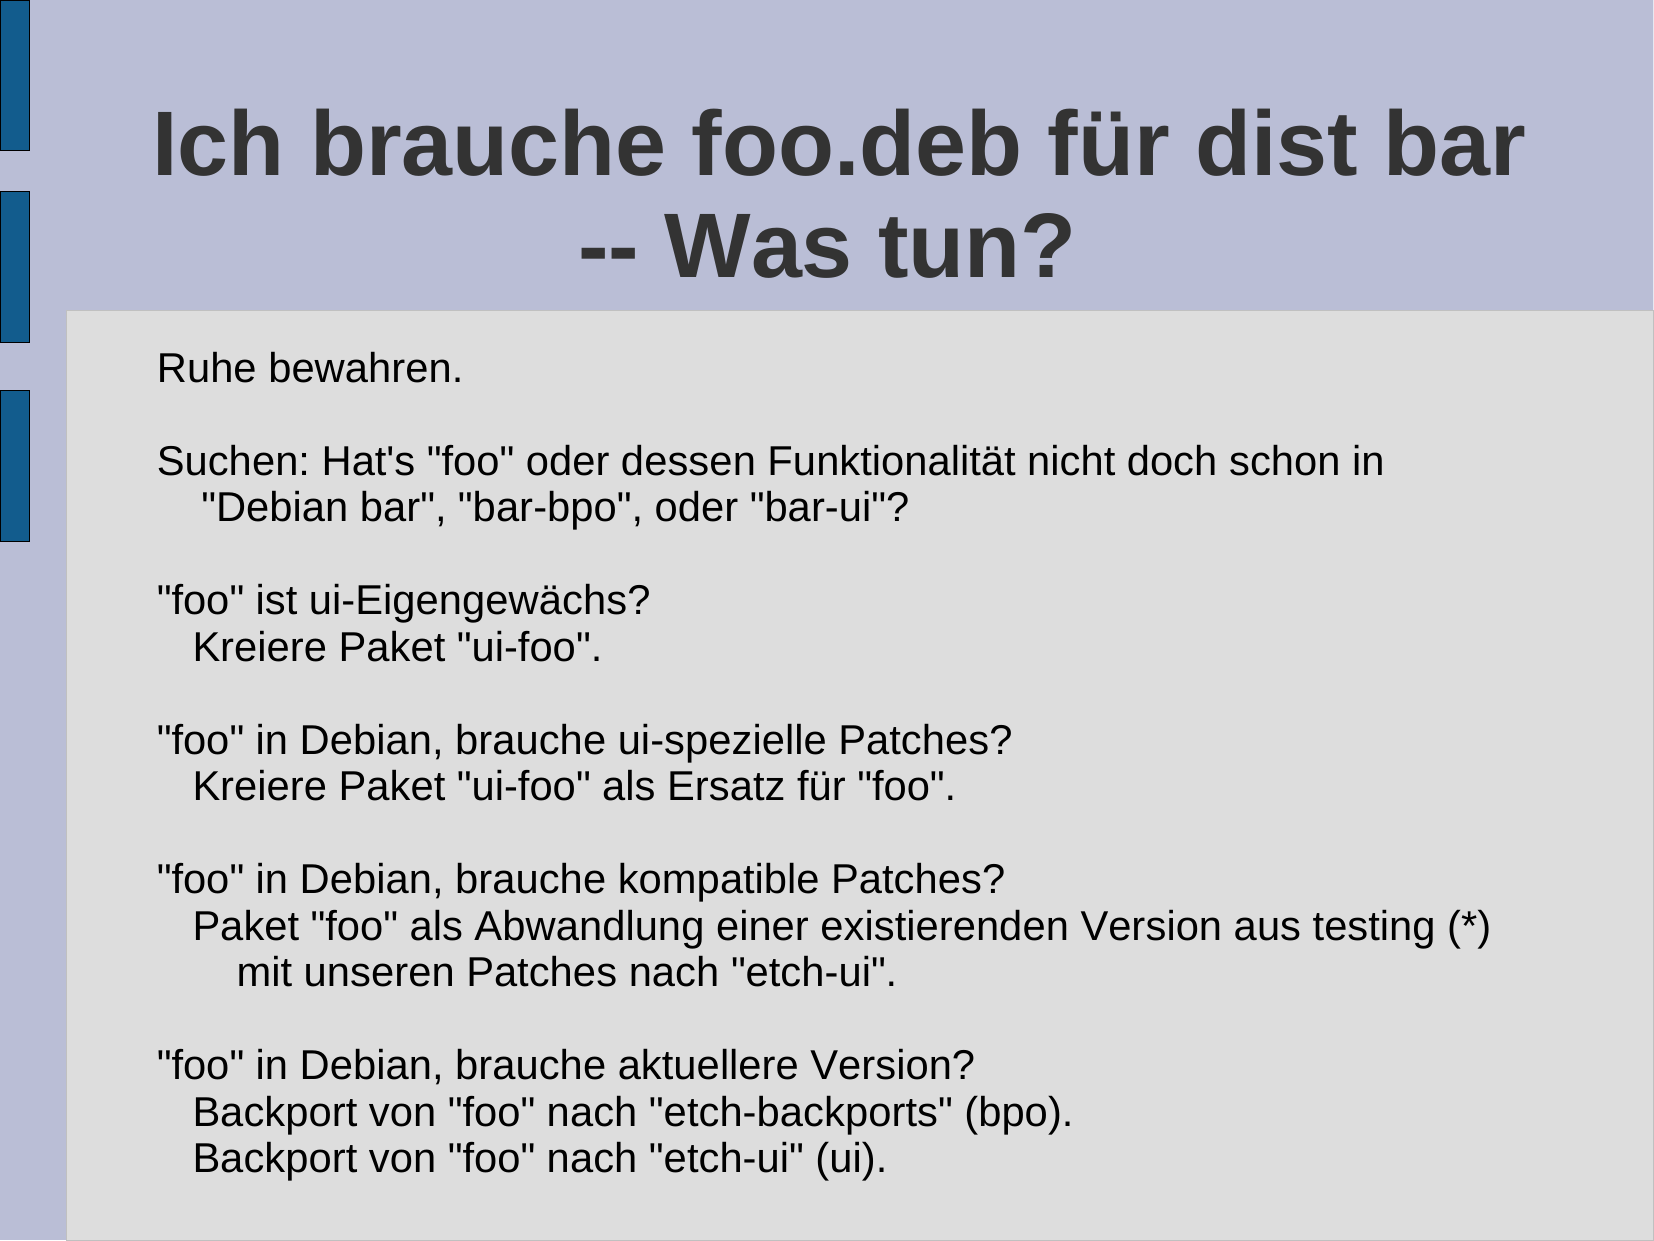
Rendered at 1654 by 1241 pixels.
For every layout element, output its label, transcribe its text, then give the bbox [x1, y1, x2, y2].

title Ich brauche foo.deb für dist bar -- Was tun? [121, 92, 1534, 298]
list Ruhe bewahren. Suchen: Hat's "foo" oder dessen Funktionalität nicht doch schon in "Debian bar", "bar-bpo", oder "bar-ui"? "foo" ist ui-Eigengewächs? Kreiere Paket "ui-foo". "foo" in Debian, brauche ui-spezielle Patches? Kreiere Paket "ui-foo" als Ersatz für "foo". "foo" in Debian, brauche kompatible Patches? Paket "foo" als Abwandlung einer existierenden Version aus testing (*) mit unseren Patches nach "etch-ui". "foo" in Debian, brauche aktuellere Version? Backport von "foo" nach "etch-backports" (bpo). Backport von "foo" nach "etch-ui" (ui). [121, 344, 1534, 1182]
